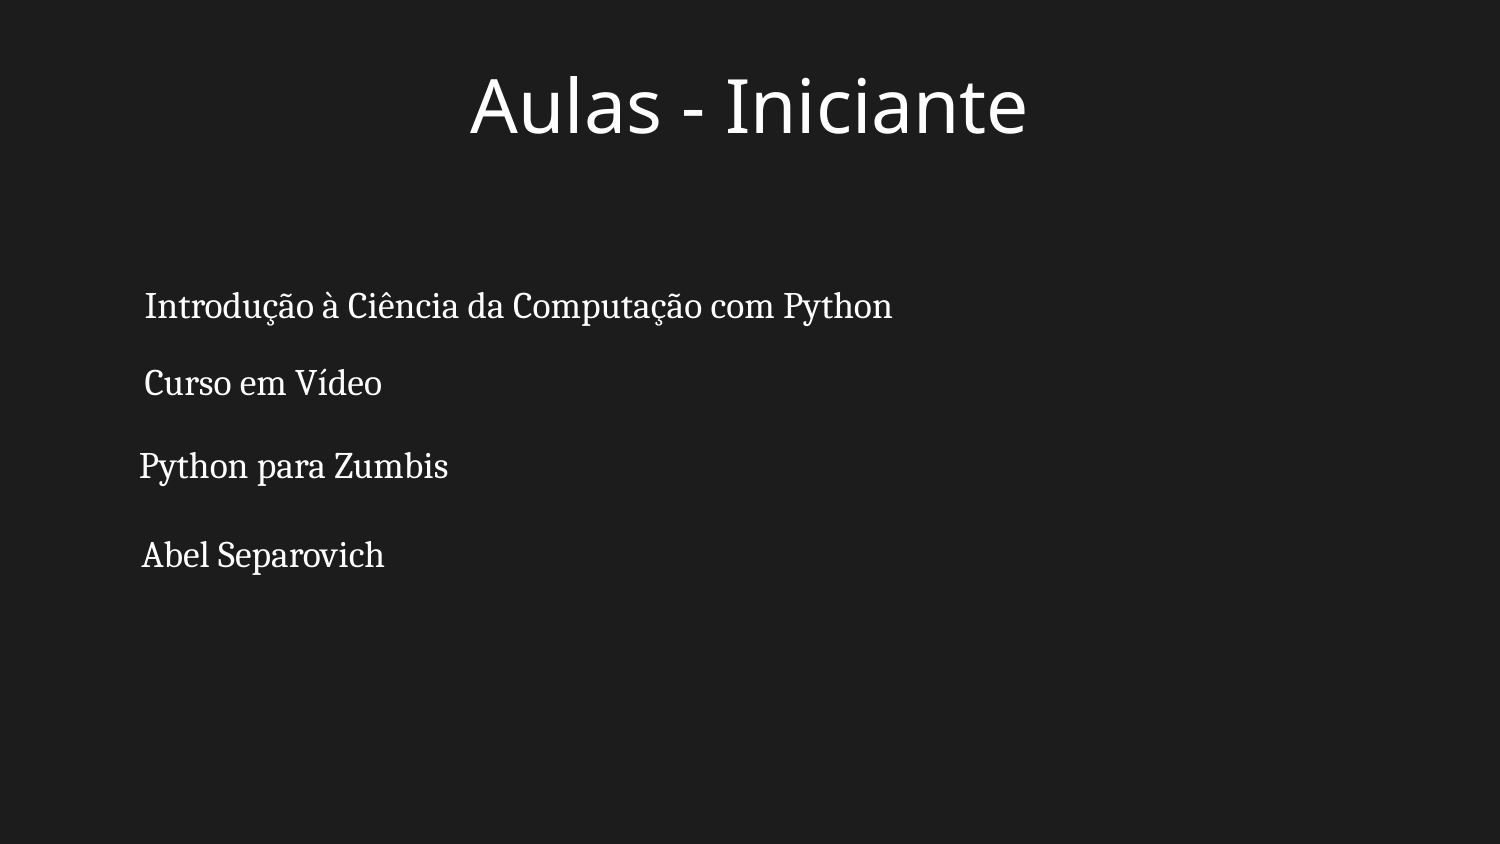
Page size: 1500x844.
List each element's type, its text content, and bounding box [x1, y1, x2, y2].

text_box Python para Zumbis [124, 437, 479, 502]
text_box Abel Separovich [126, 525, 414, 585]
text_box Curso em Vídeo [129, 354, 426, 426]
text_box Aulas - Iniciante [74, 33, 1425, 175]
text_box Introdução à Ciência da Computação com Python [129, 277, 942, 337]
